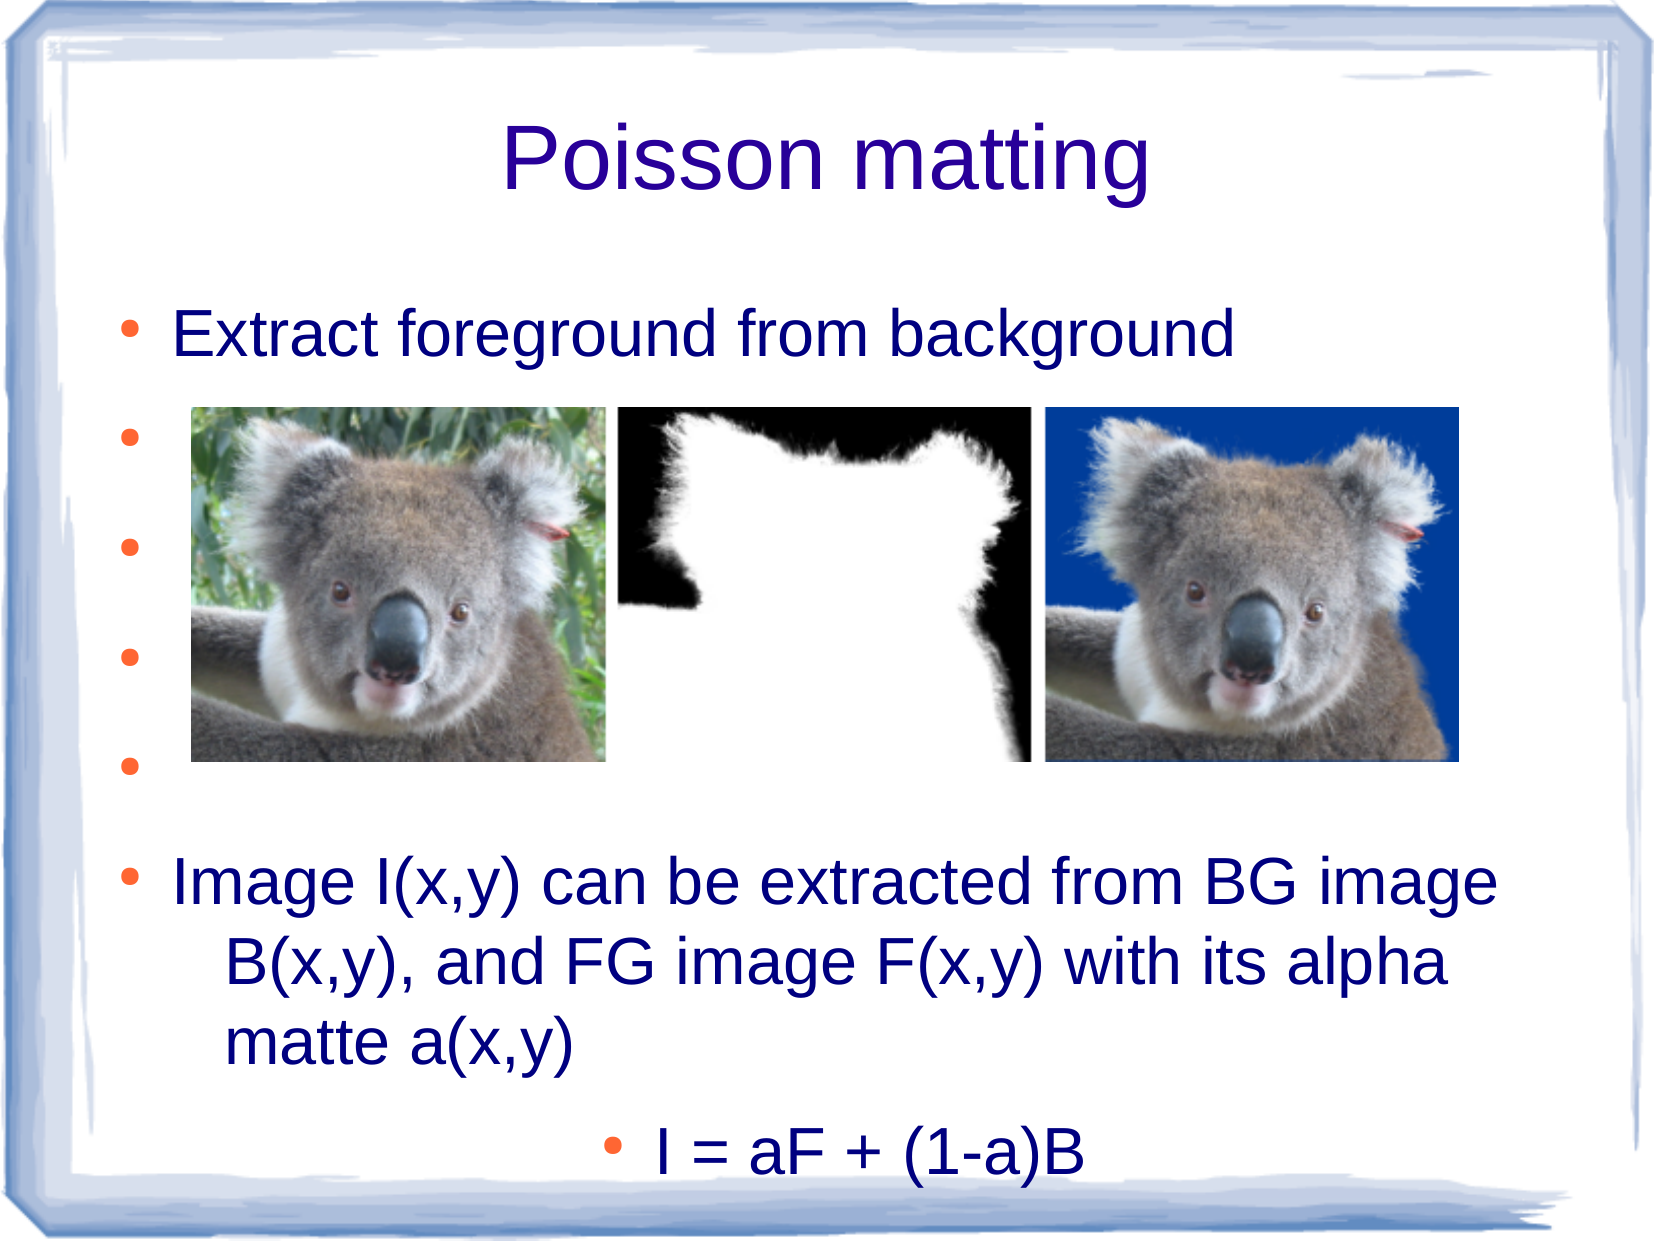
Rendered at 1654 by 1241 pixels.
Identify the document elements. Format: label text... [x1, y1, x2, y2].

list Extract foreground from background Image I(x,y) can be extracted from BG image B(x,y), and FG image F(x,y) with its alpha matte a(x,y) I = aF + (1-a)B [82, 290, 1571, 1241]
title Poisson matting [82, 49, 1571, 257]
picture [191, 407, 1459, 762]
